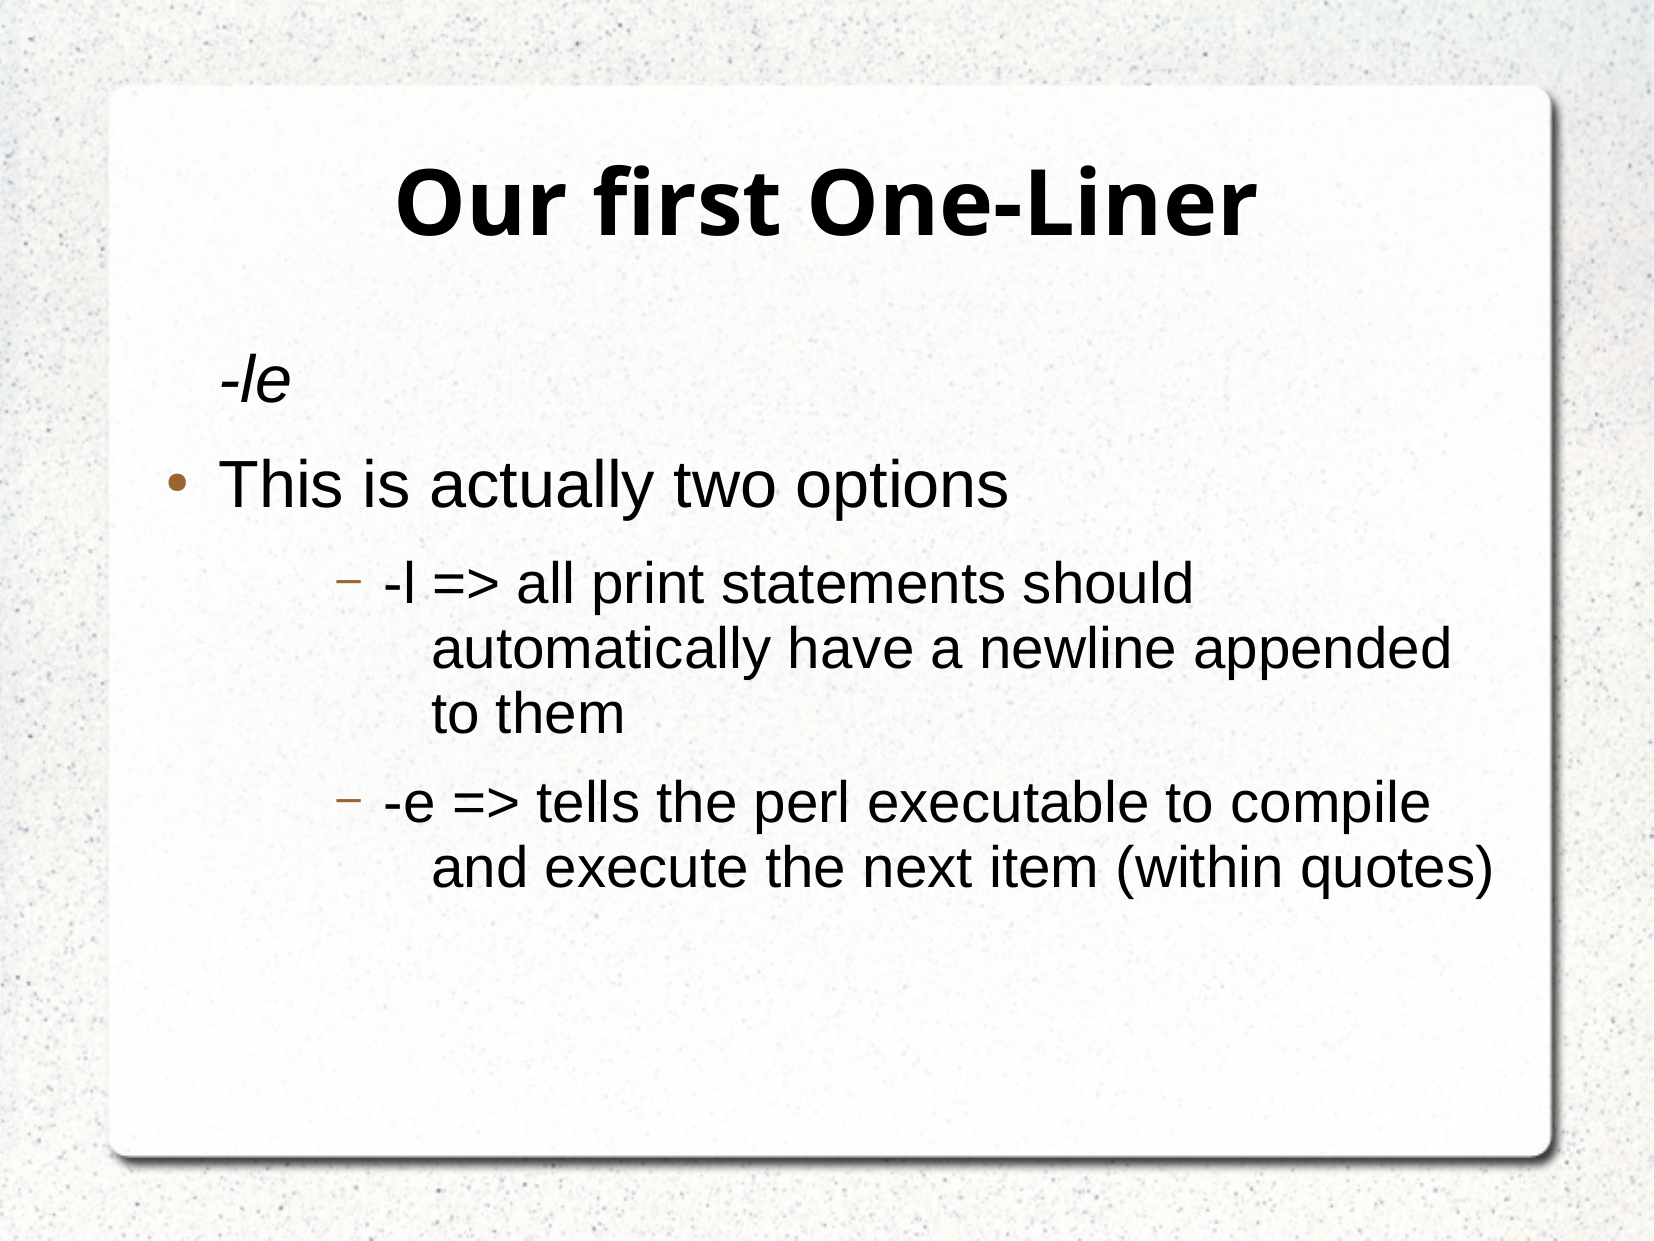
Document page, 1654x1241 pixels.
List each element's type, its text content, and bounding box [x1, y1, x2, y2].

list -le This is actually two options -l => all print statements should automatically have a newline appended to them -e => tells the perl executable to compile and execute the next item (within quotes) [147, 342, 1506, 998]
picture [0, 0, 1654, 1241]
title Our first One-Liner [118, 96, 1536, 304]
